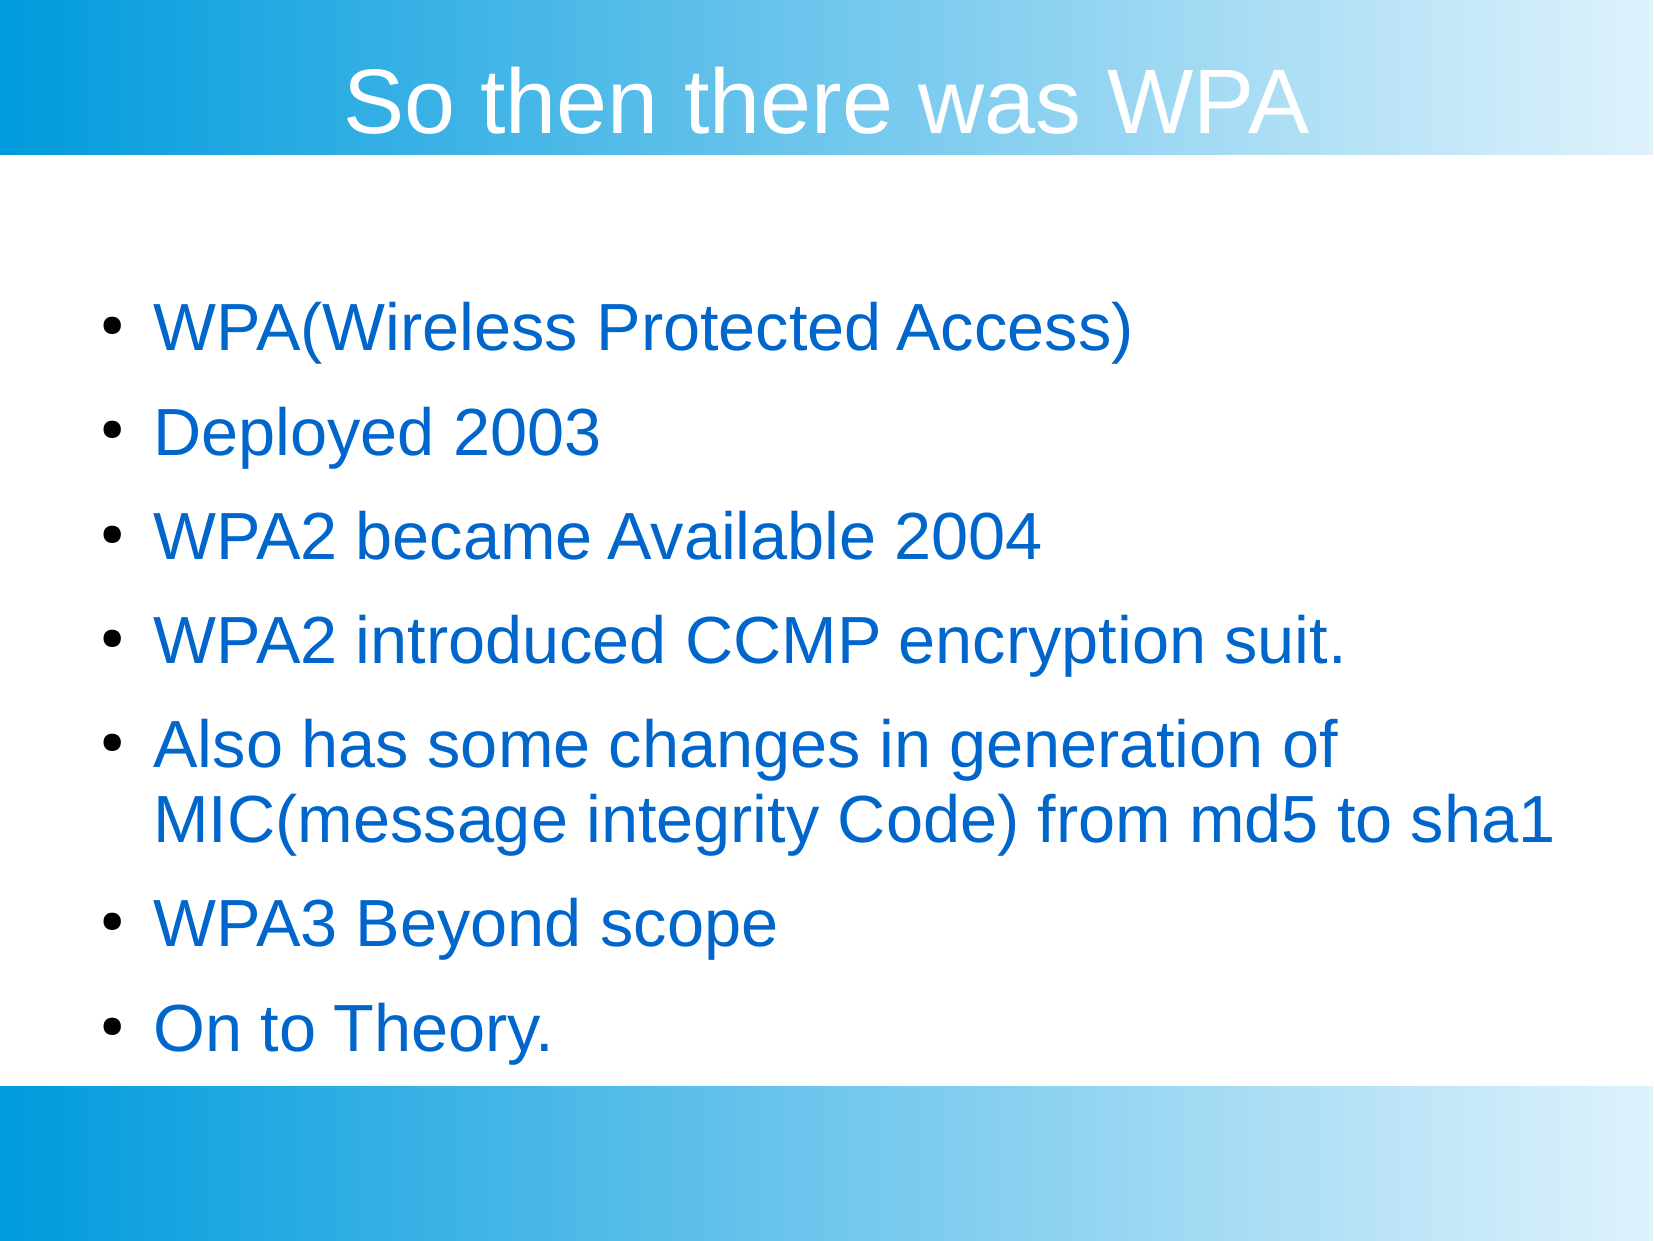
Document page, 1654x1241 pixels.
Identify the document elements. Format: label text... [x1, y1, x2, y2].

title So then there was WPA [82, 49, 1571, 155]
list WPA(Wireless Protected Access) Deployed 2003 WPA2 became Available 2004 WPA2 introduced CCMP encryption suit. Also has some changes in generation of MIC(message integrity Code) from md5 to sha1 WPA3 Beyond scope On to Theory. [82, 290, 1571, 1010]
